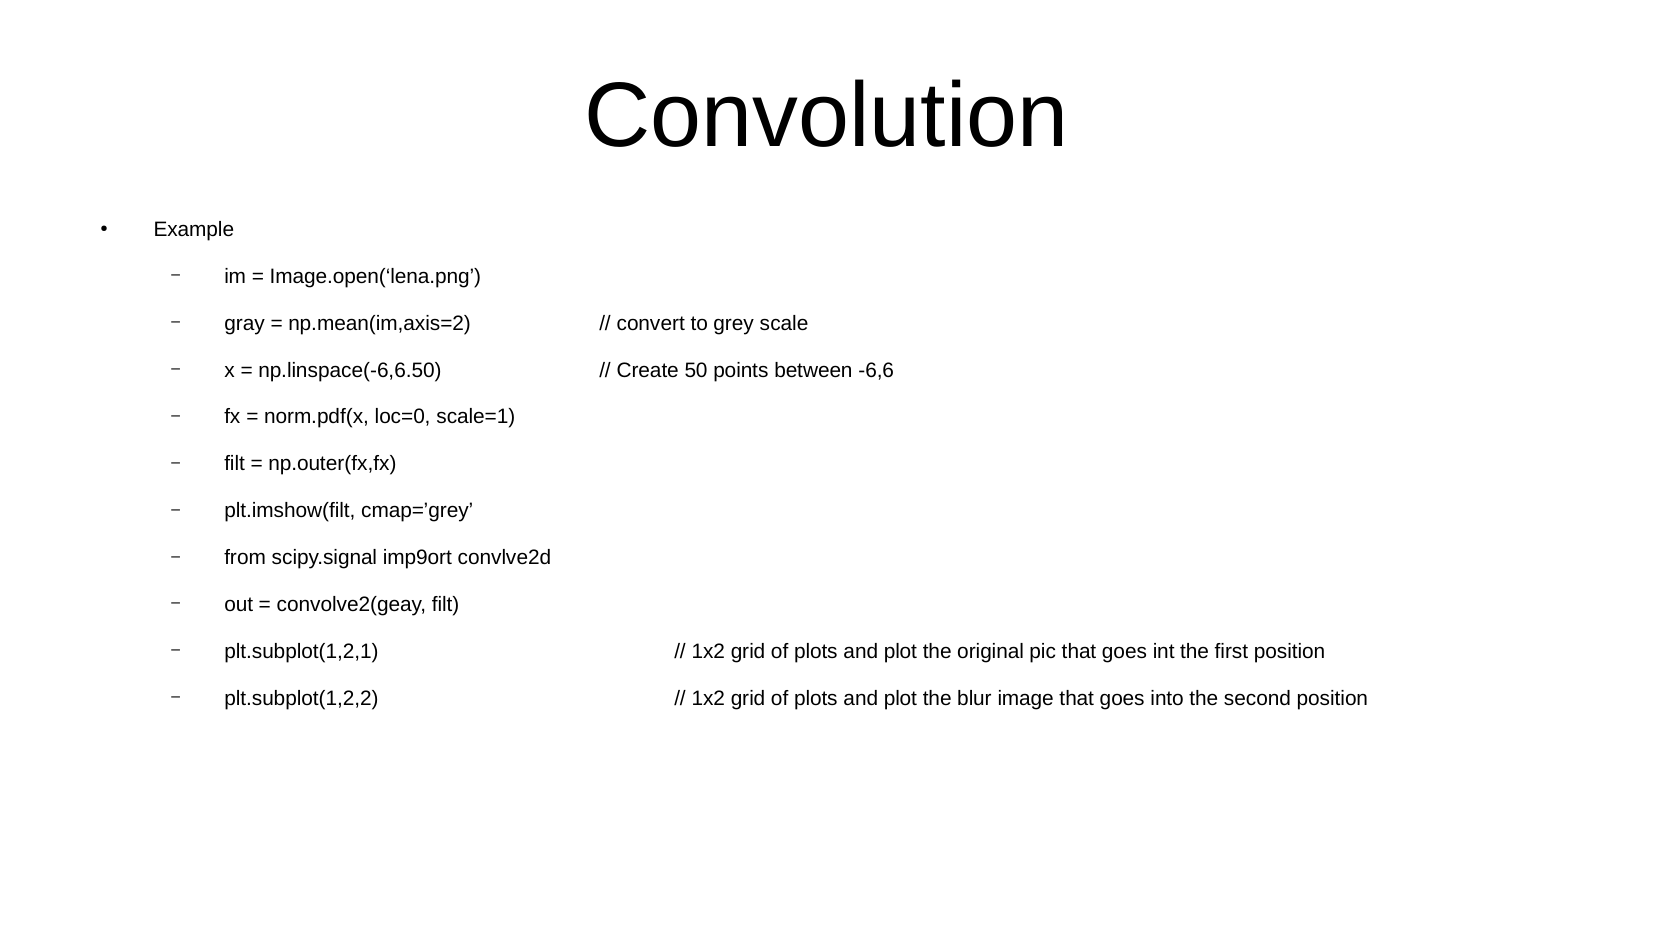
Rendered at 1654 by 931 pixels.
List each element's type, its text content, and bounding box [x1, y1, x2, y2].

list Example im = Image.open(‘lena.png’) gray = np.mean(im,axis=2) // convert to grey scale x = np.linspace(-6,6.50) // Create 50 points between -6,6 fx = norm.pdf(x, loc=0, scale=1) filt = np.outer(fx,fx) plt.imshow(filt, cmap=’grey’ from scipy.signal imp9ort convlve2d out = convolve2(geay, filt) plt.subplot(1,2,1) // 1x2 grid of plots and plot the original pic that goes int the first position plt.subplot(1,2,2) // 1x2 grid of plots and plot the blur image that goes into the second position [82, 217, 1591, 916]
title Convolution [82, 37, 1571, 193]
